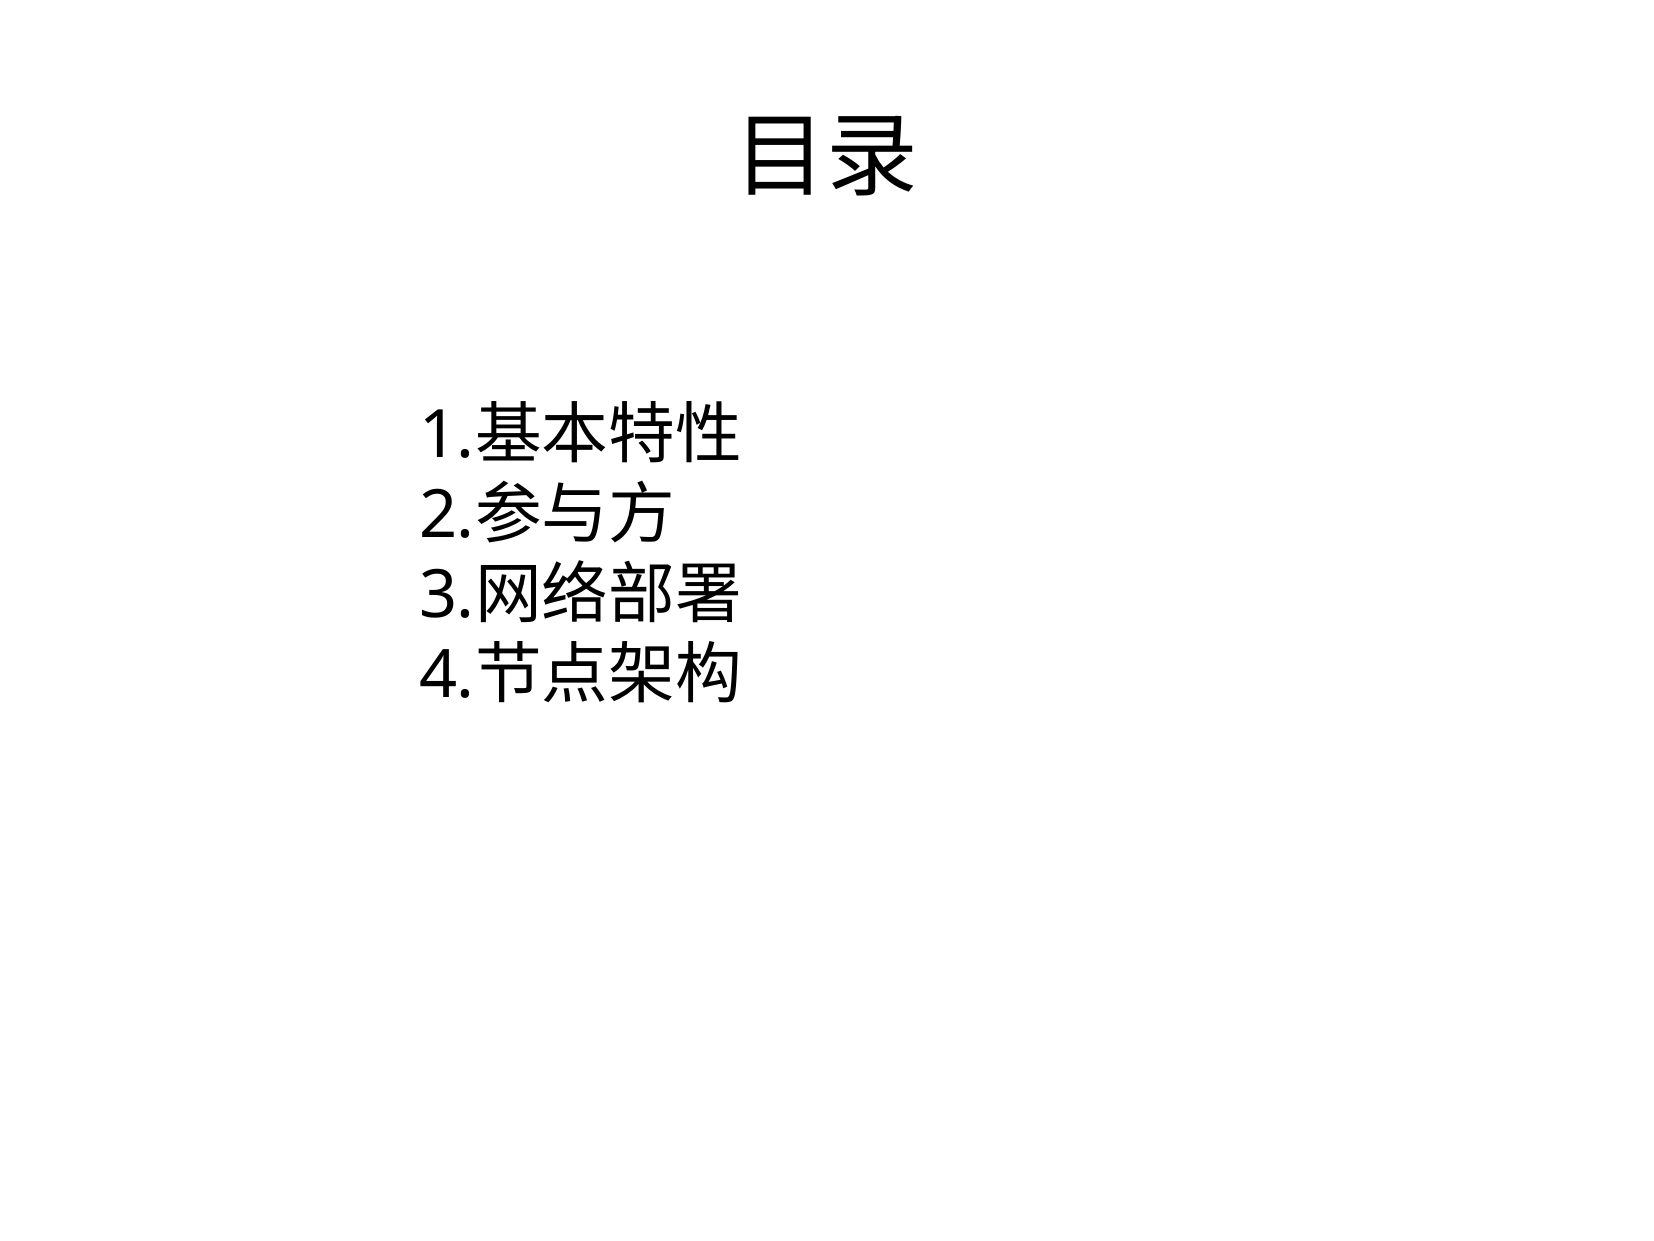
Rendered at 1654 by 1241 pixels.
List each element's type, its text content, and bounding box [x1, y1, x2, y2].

text_box 目录 [82, 49, 1570, 256]
text_box 基本特性 参与方 网络部署 节点架构 [418, 390, 1233, 922]
